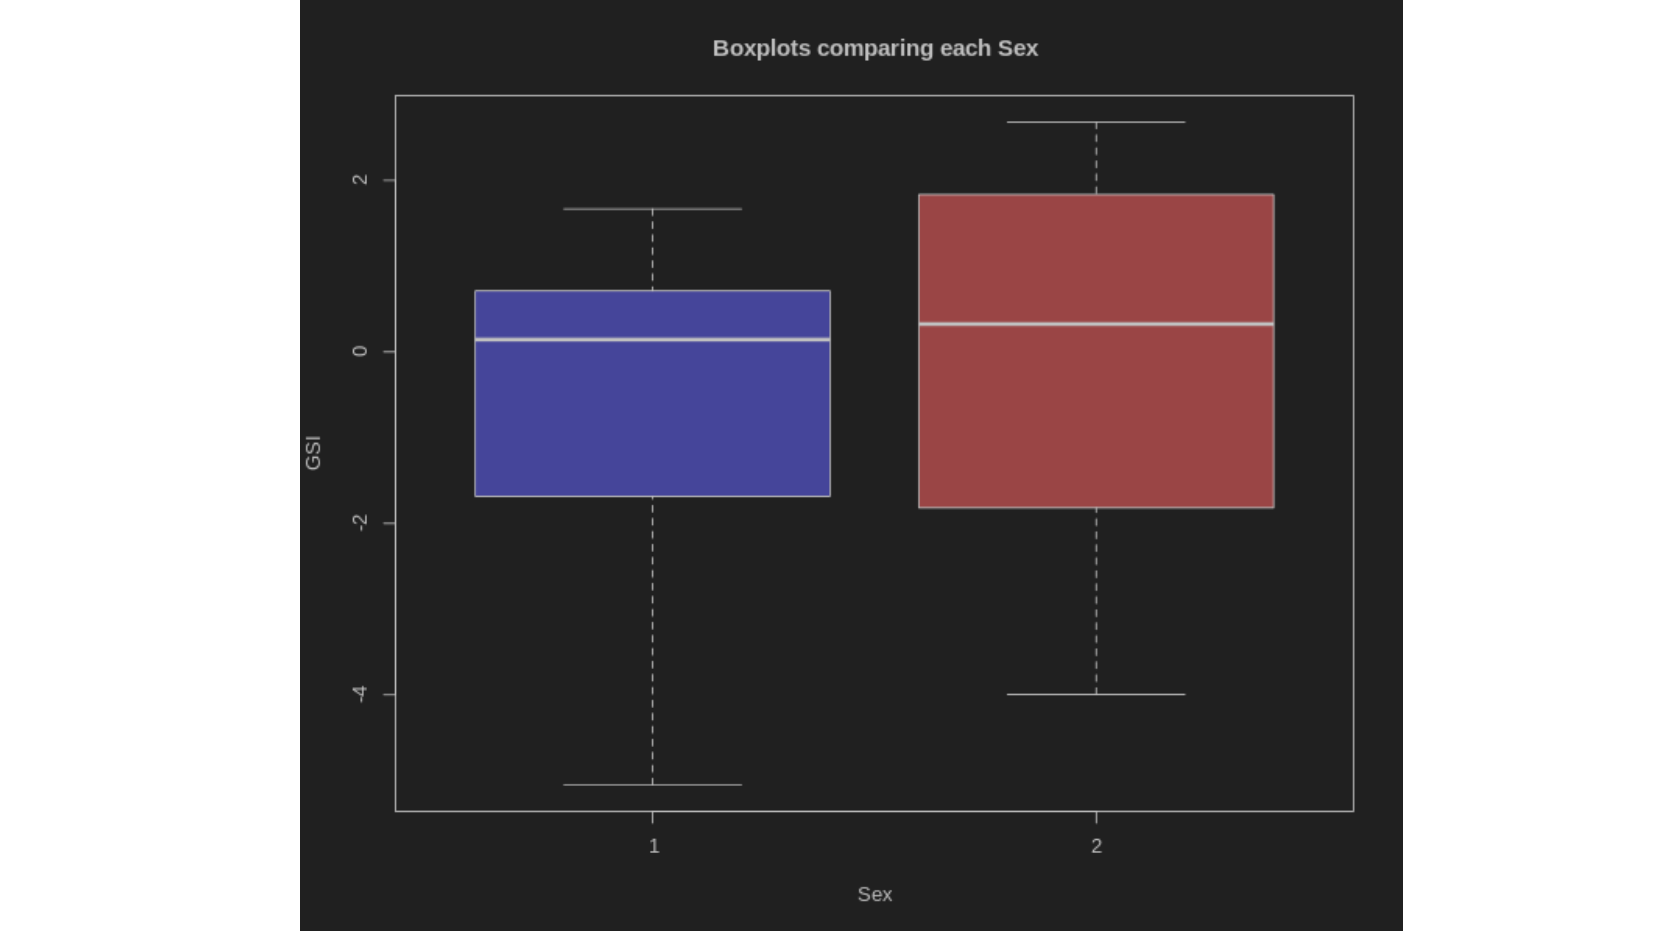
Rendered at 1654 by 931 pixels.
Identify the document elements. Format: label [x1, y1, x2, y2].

picture [300, 0, 1403, 931]
